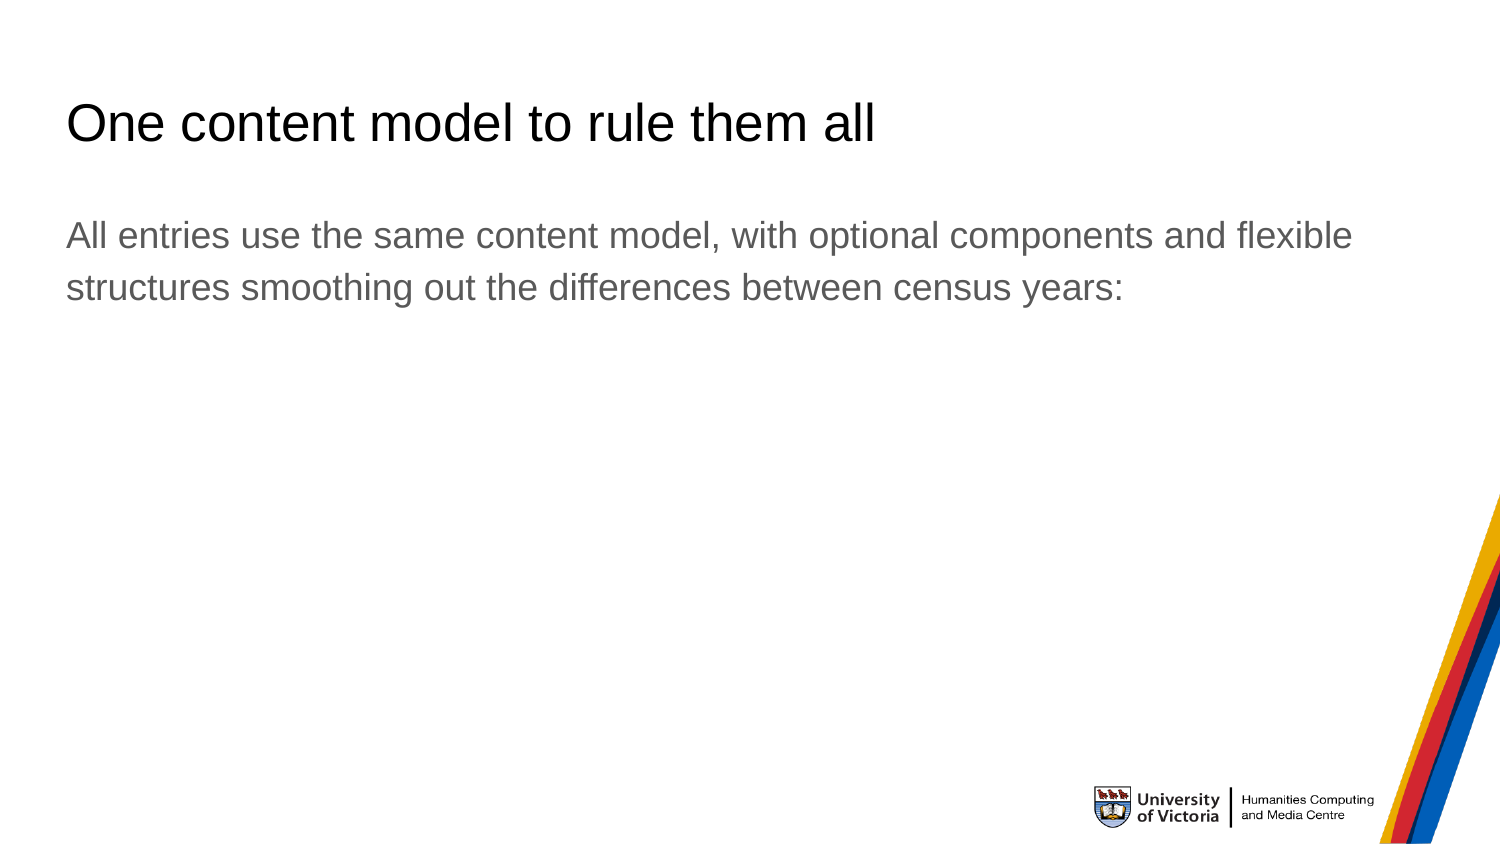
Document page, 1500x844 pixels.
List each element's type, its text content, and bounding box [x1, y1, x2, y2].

title One content model to rule them all [51, 72, 1449, 167]
picture [1094, 483, 1500, 844]
list All entries use the same content model, with optional components and flexible structures smoothing out the differences between census years: [51, 189, 1449, 750]
